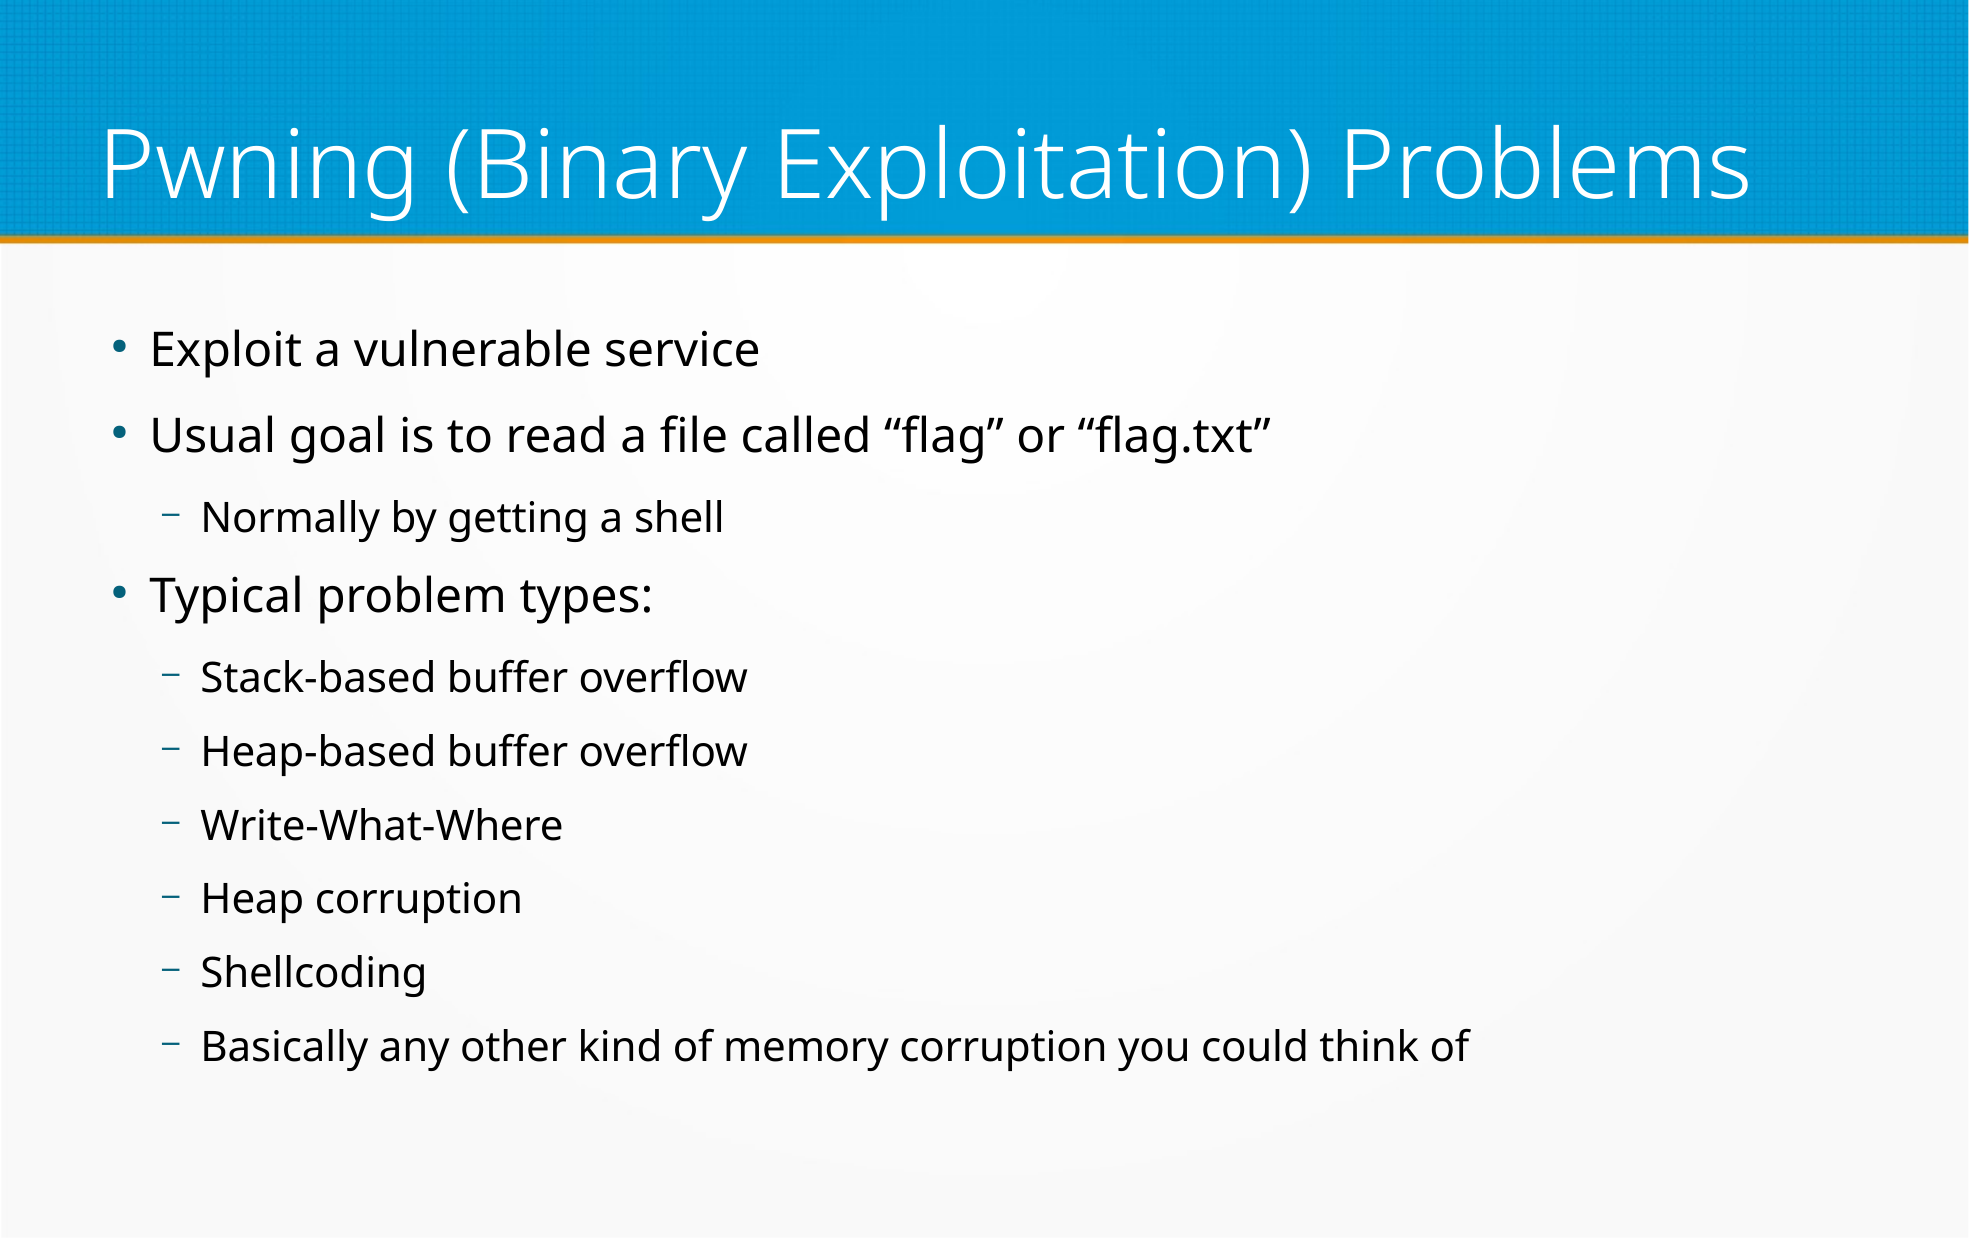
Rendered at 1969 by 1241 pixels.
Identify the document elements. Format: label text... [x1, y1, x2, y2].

picture [0, 233, 1969, 1241]
title Pwning (Binary Exploitation) Problems [98, 19, 1870, 227]
list Exploit a vulnerable service Usual goal is to read a file called “flag” or “flag.txt” Normally by getting a shell Typical problem types: Stack-based buffer overflow Heap-based buffer overflow Write-What-Where Heap corruption Shellcoding Basically any other kind of memory corruption you could think of [98, 315, 1861, 1081]
